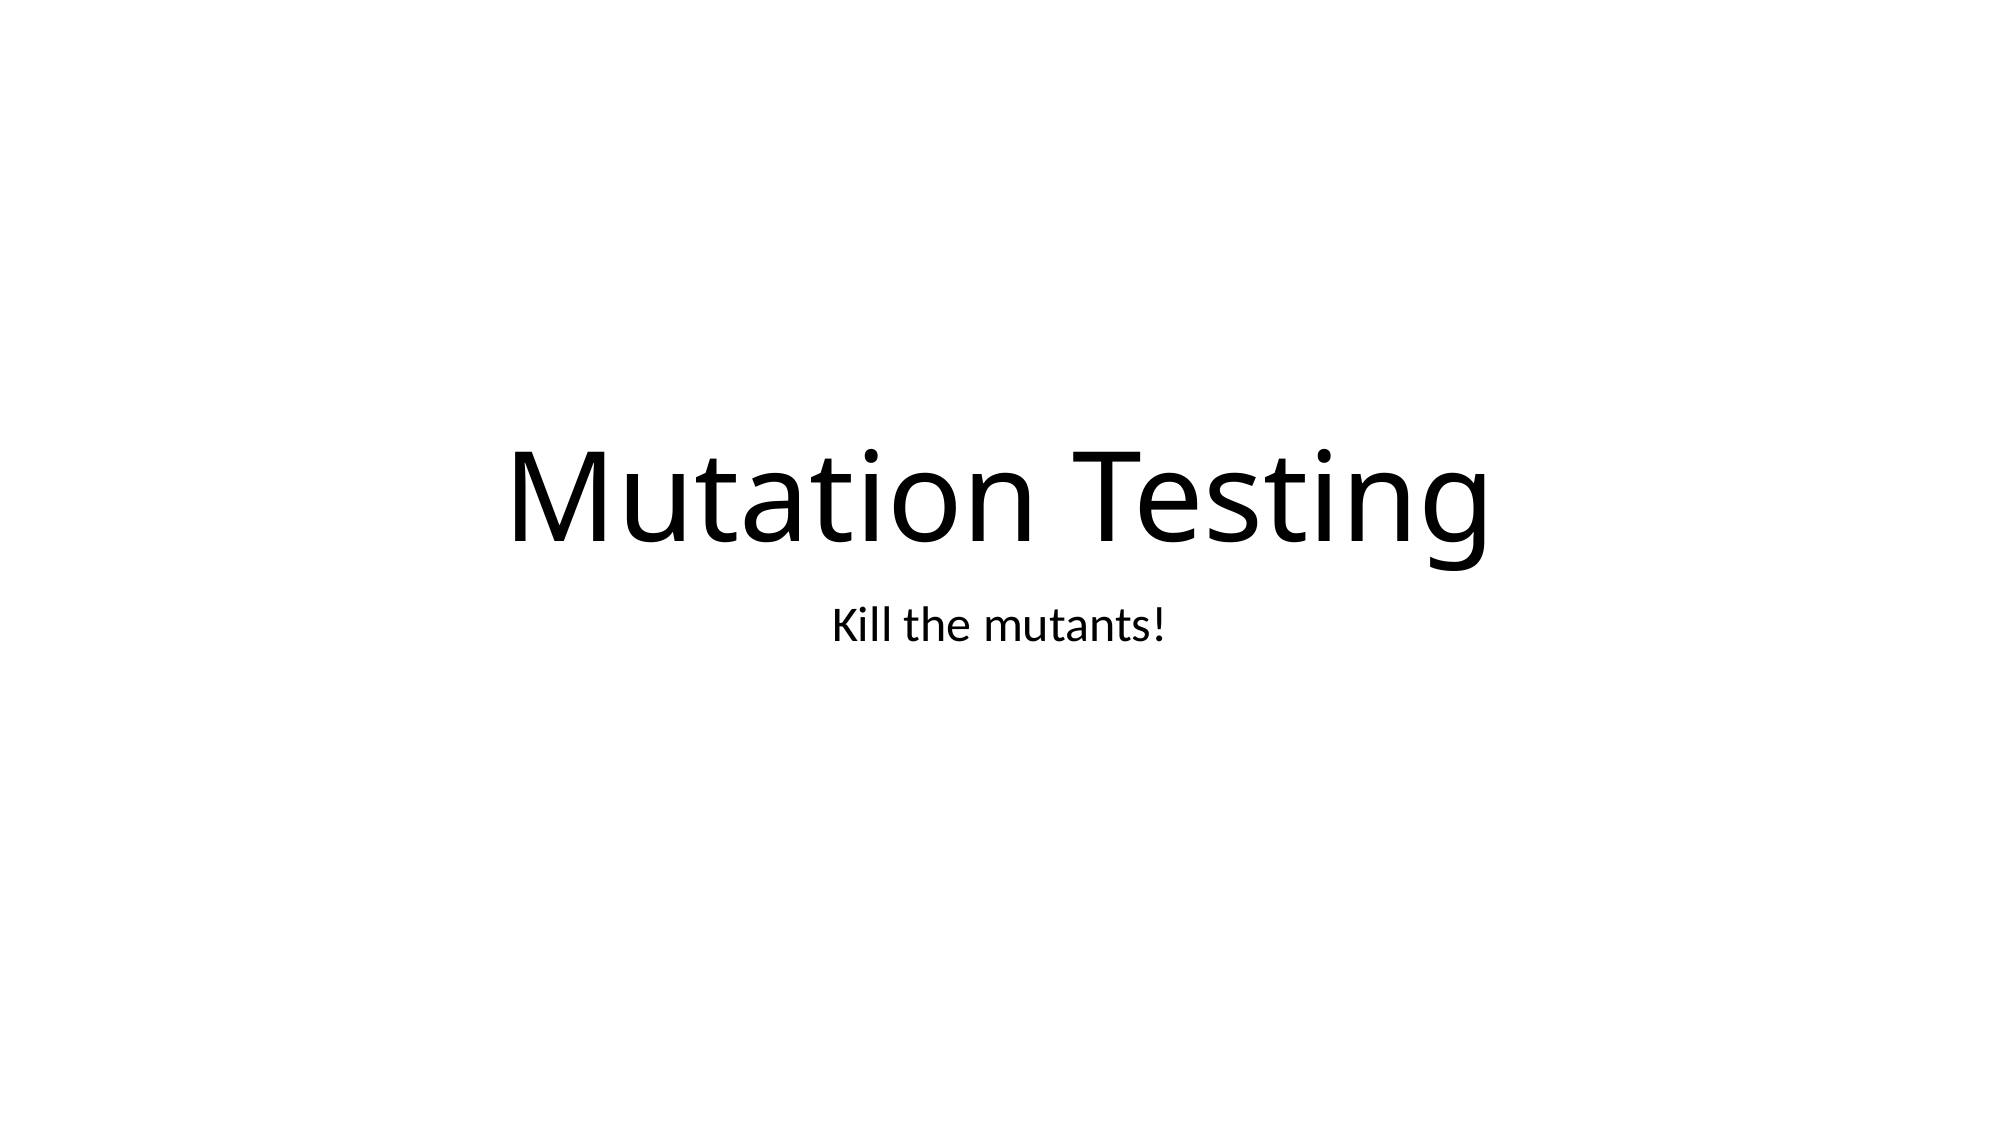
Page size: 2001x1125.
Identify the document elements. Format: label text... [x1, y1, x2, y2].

subtitle Kill the mutants! [249, 590, 1750, 863]
title Mutation Testing [249, 184, 1750, 576]
